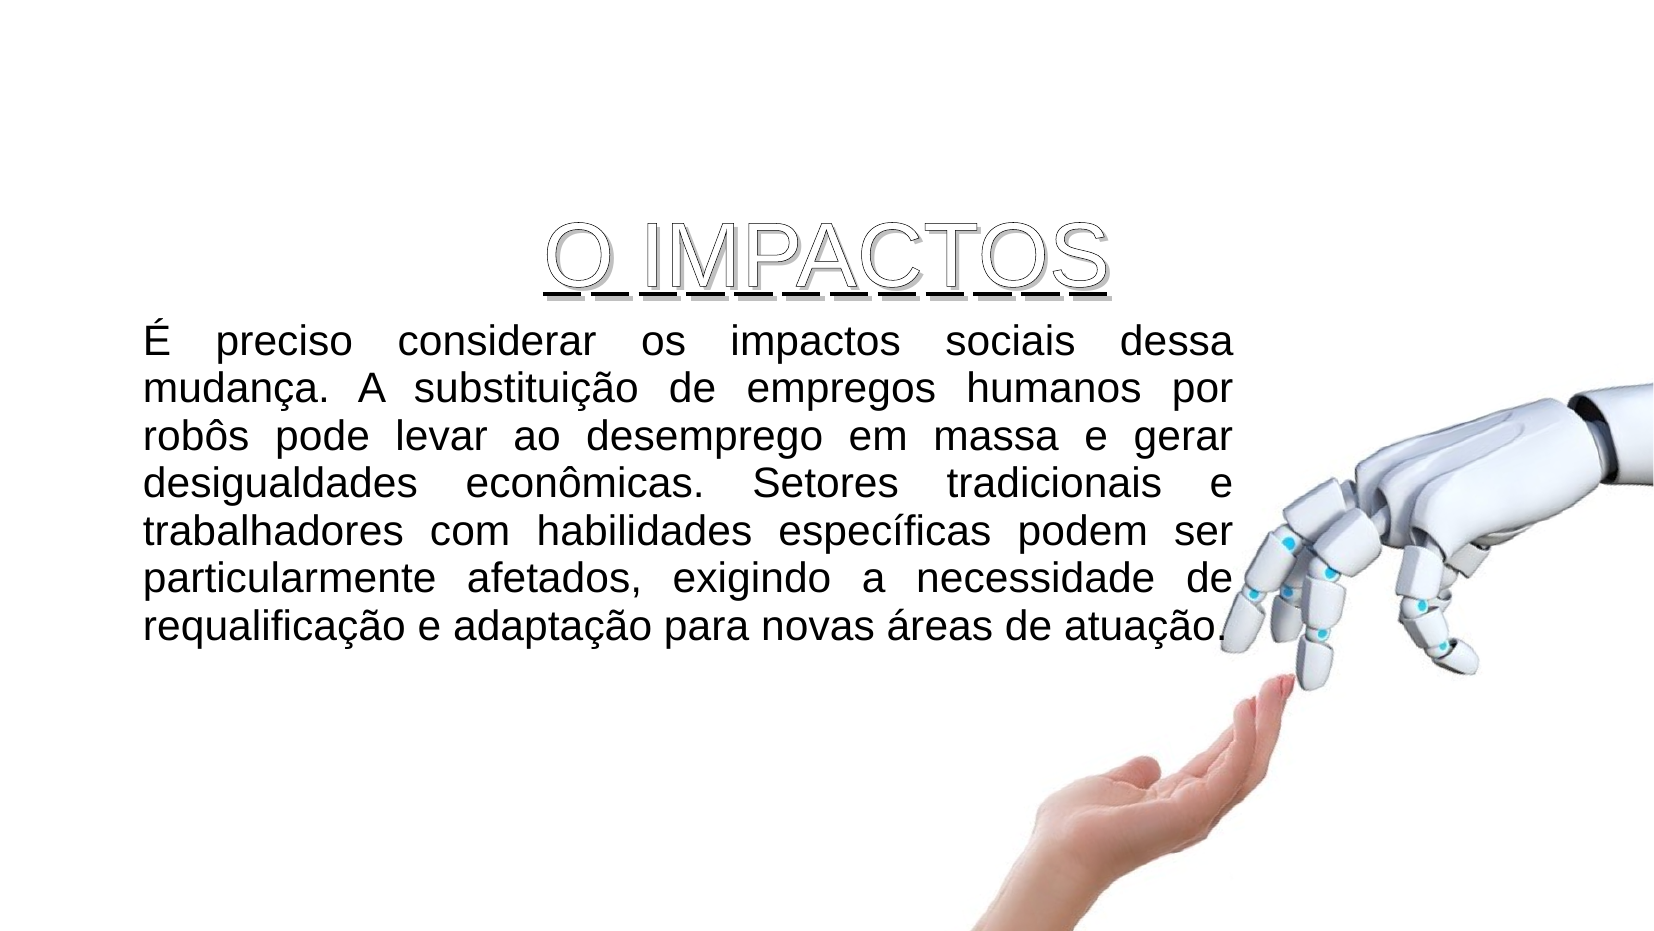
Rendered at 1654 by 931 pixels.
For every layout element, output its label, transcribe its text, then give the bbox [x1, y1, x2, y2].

title O impactos [82, 177, 1571, 333]
list É preciso considerar os impactos sociais dessa mudança. A substituição de empregos humanos por robôs pode levar ao desemprego em massa e gerar desigualdades econômicas. Setores tradicionais e trabalhadores com habilidades específicas podem ser particularmente afetados, exigindo a necessidade de requalificação e adaptação para novas áreas de atuação. [82, 316, 1235, 680]
picture [812, 325, 1654, 931]
